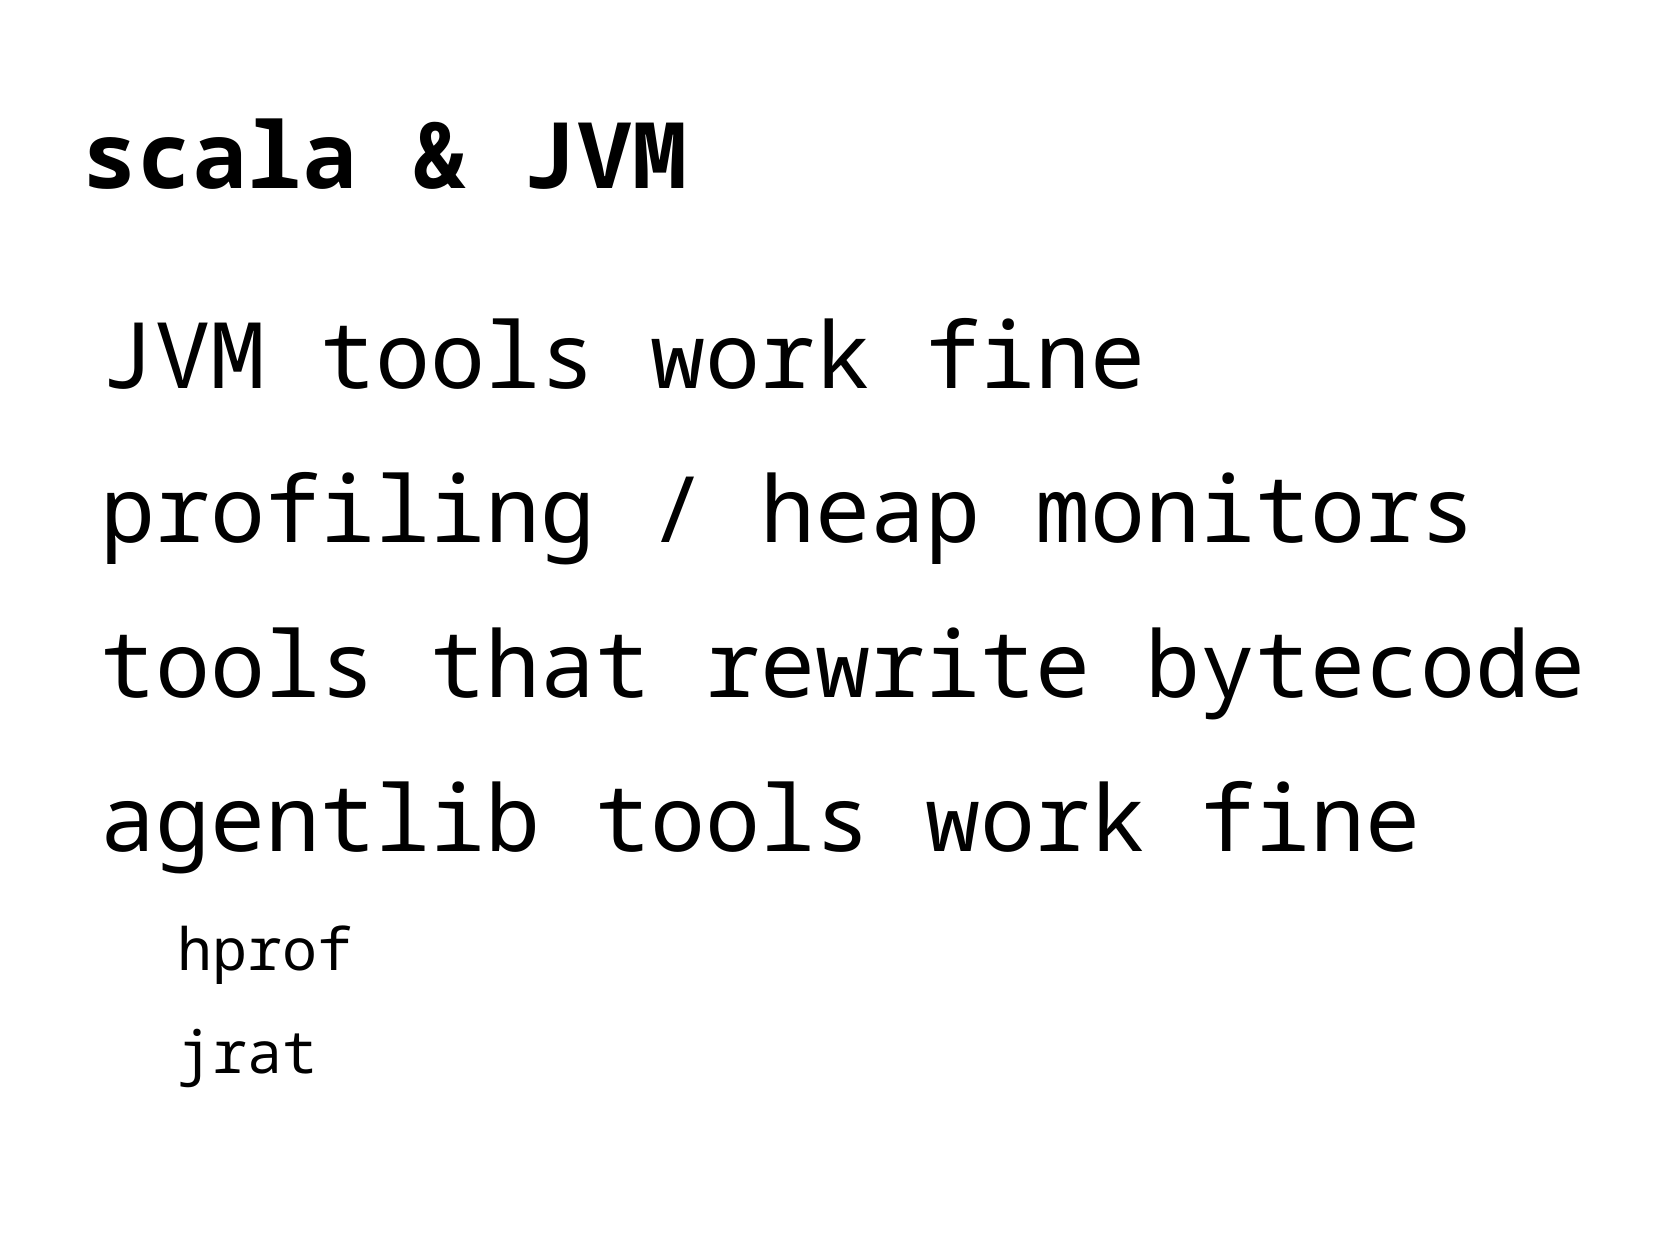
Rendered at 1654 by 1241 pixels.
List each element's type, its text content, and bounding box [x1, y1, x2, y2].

title scala & JVM [82, 56, 1571, 250]
list JVM tools work fine profiling / heap monitors tools that rewrite bytecode agentlib tools work fine hprof jrat [82, 290, 1651, 1094]
